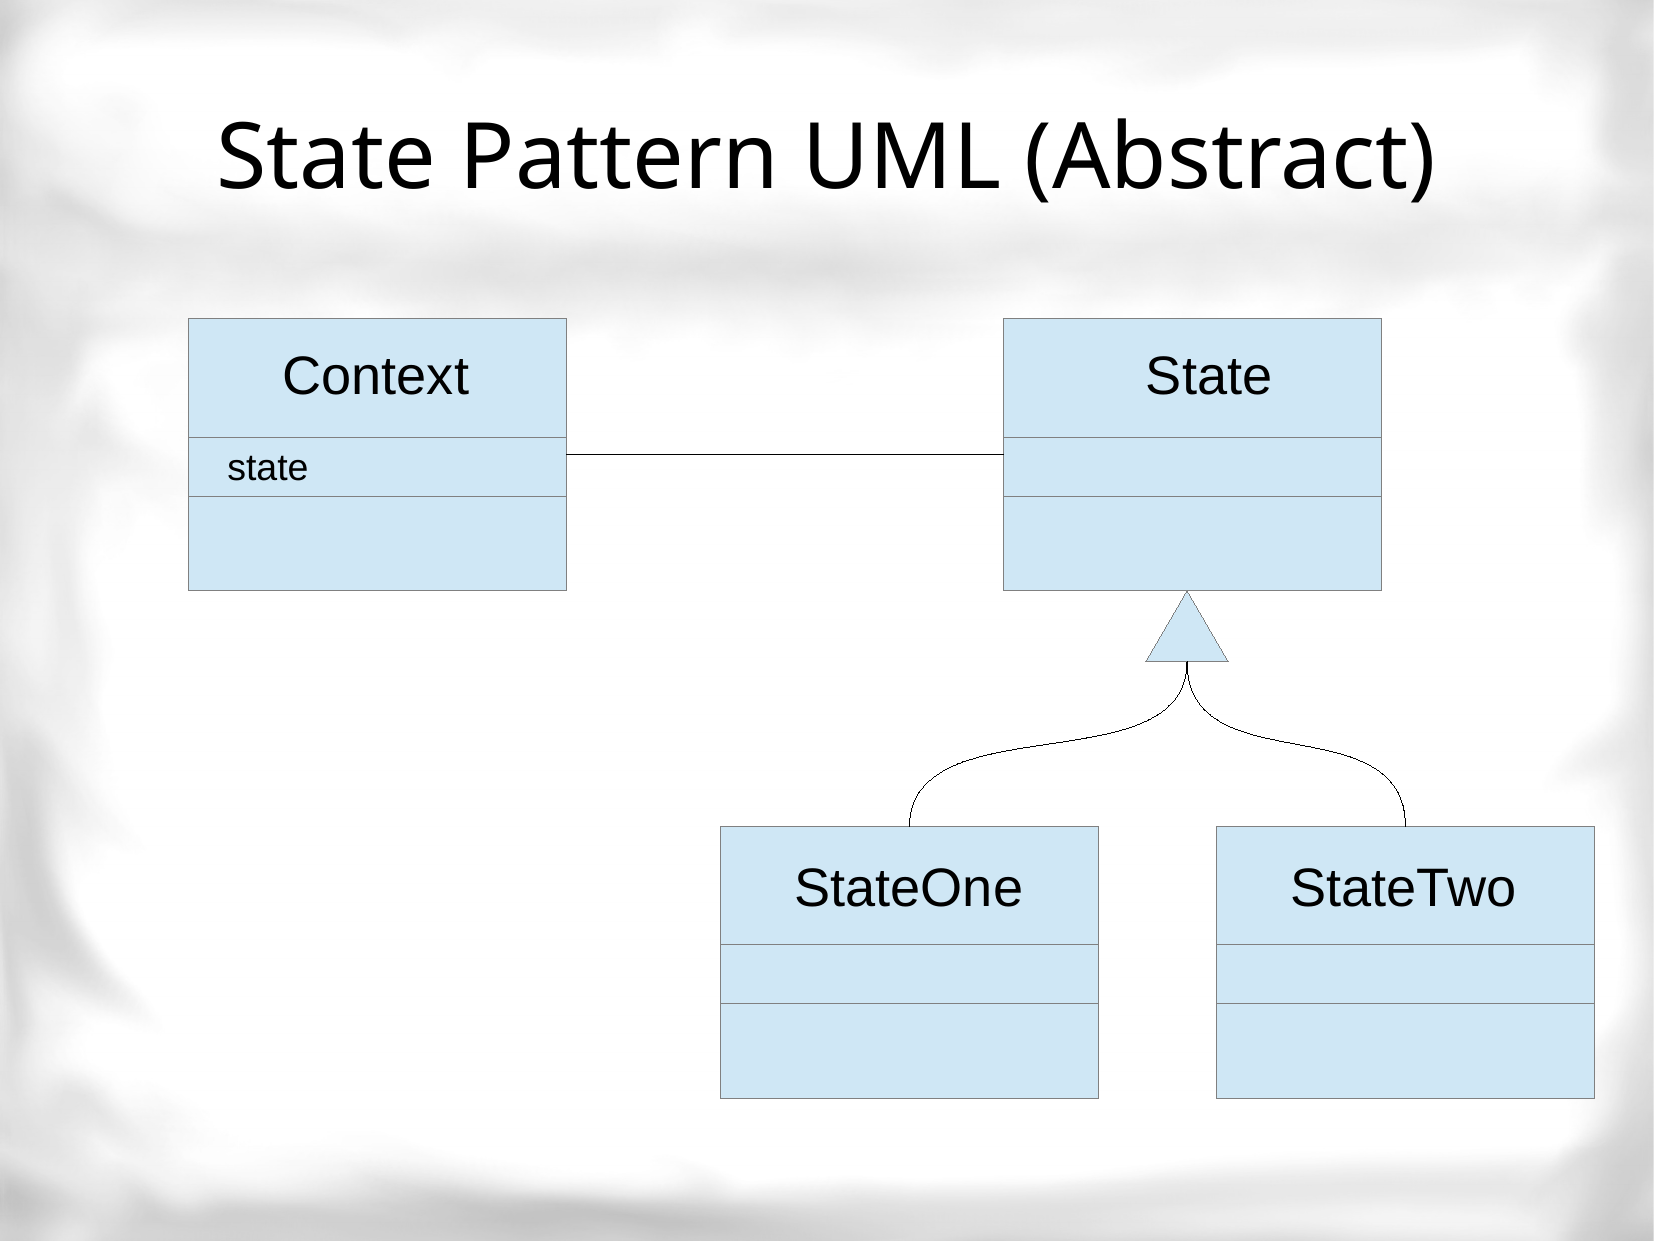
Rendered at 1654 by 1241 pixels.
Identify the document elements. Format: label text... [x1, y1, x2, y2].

text_box [188, 318, 567, 591]
text_box Context [267, 338, 485, 414]
picture [0, 0, 1654, 1241]
text_box StateOne [779, 850, 1039, 926]
text_box [720, 826, 1099, 1099]
text_box State [1131, 338, 1288, 414]
text_box state [212, 439, 324, 497]
title State Pattern UML (Abstract) [82, 49, 1571, 257]
text_box [1216, 826, 1595, 1099]
text_box StateTwo [1275, 850, 1532, 926]
text_box [1003, 318, 1382, 662]
